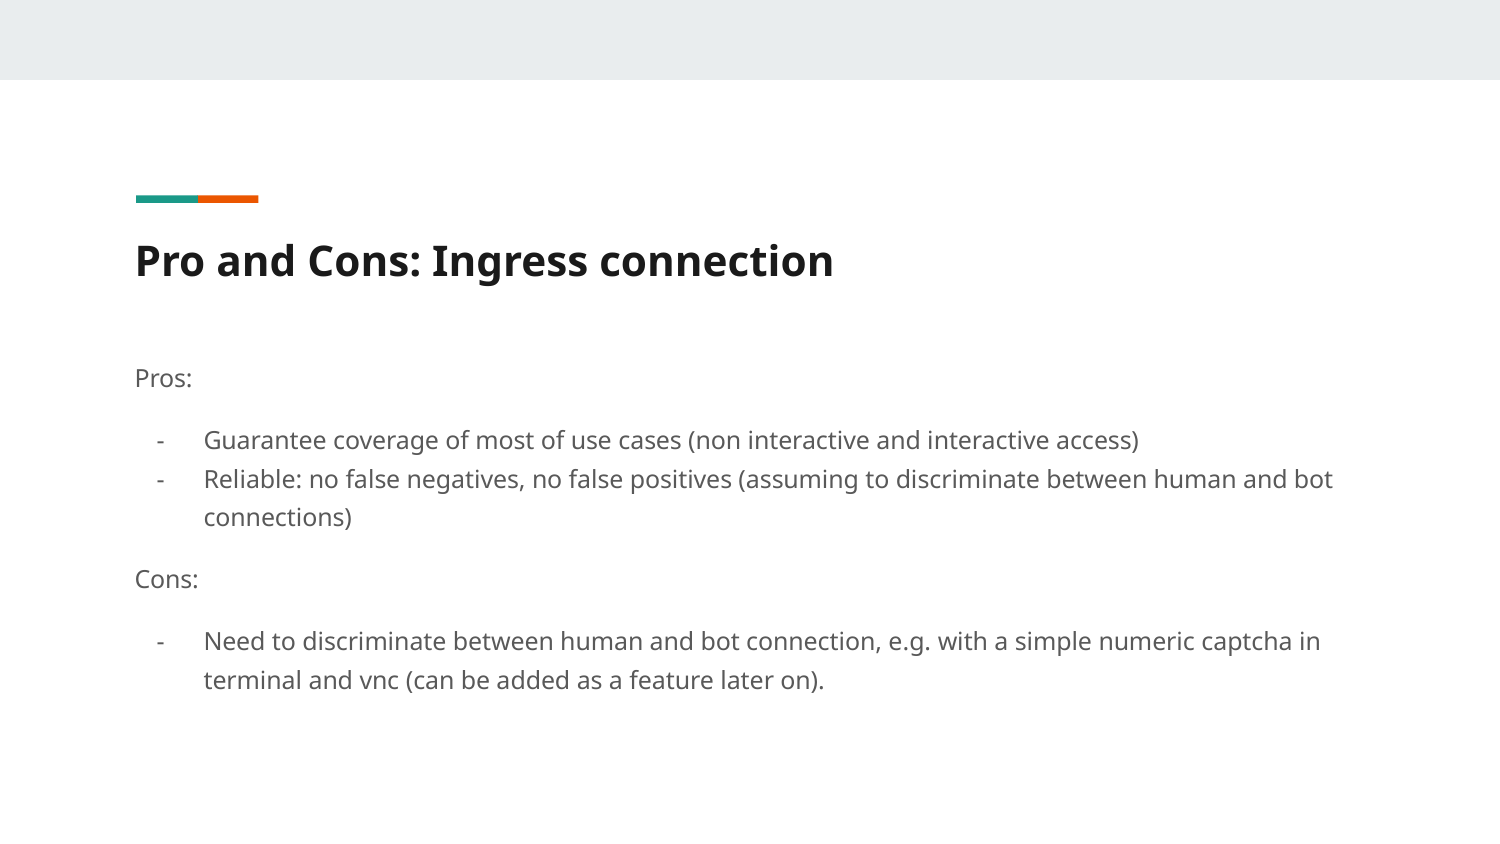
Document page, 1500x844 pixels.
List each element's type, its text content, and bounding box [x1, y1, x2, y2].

title Pro and Cons: Ingress connection [119, 216, 1381, 305]
list Pros: Guarantee coverage of most of use cases (non interactive and interactive access) Reliable: no false negatives, no false positives (assuming to discriminate between human and bot connections) Cons: Need to discriminate between human and bot connection, e.g. with a simple numeric captcha in terminal and vnc (can be added as a feature later on). [119, 341, 1381, 712]
